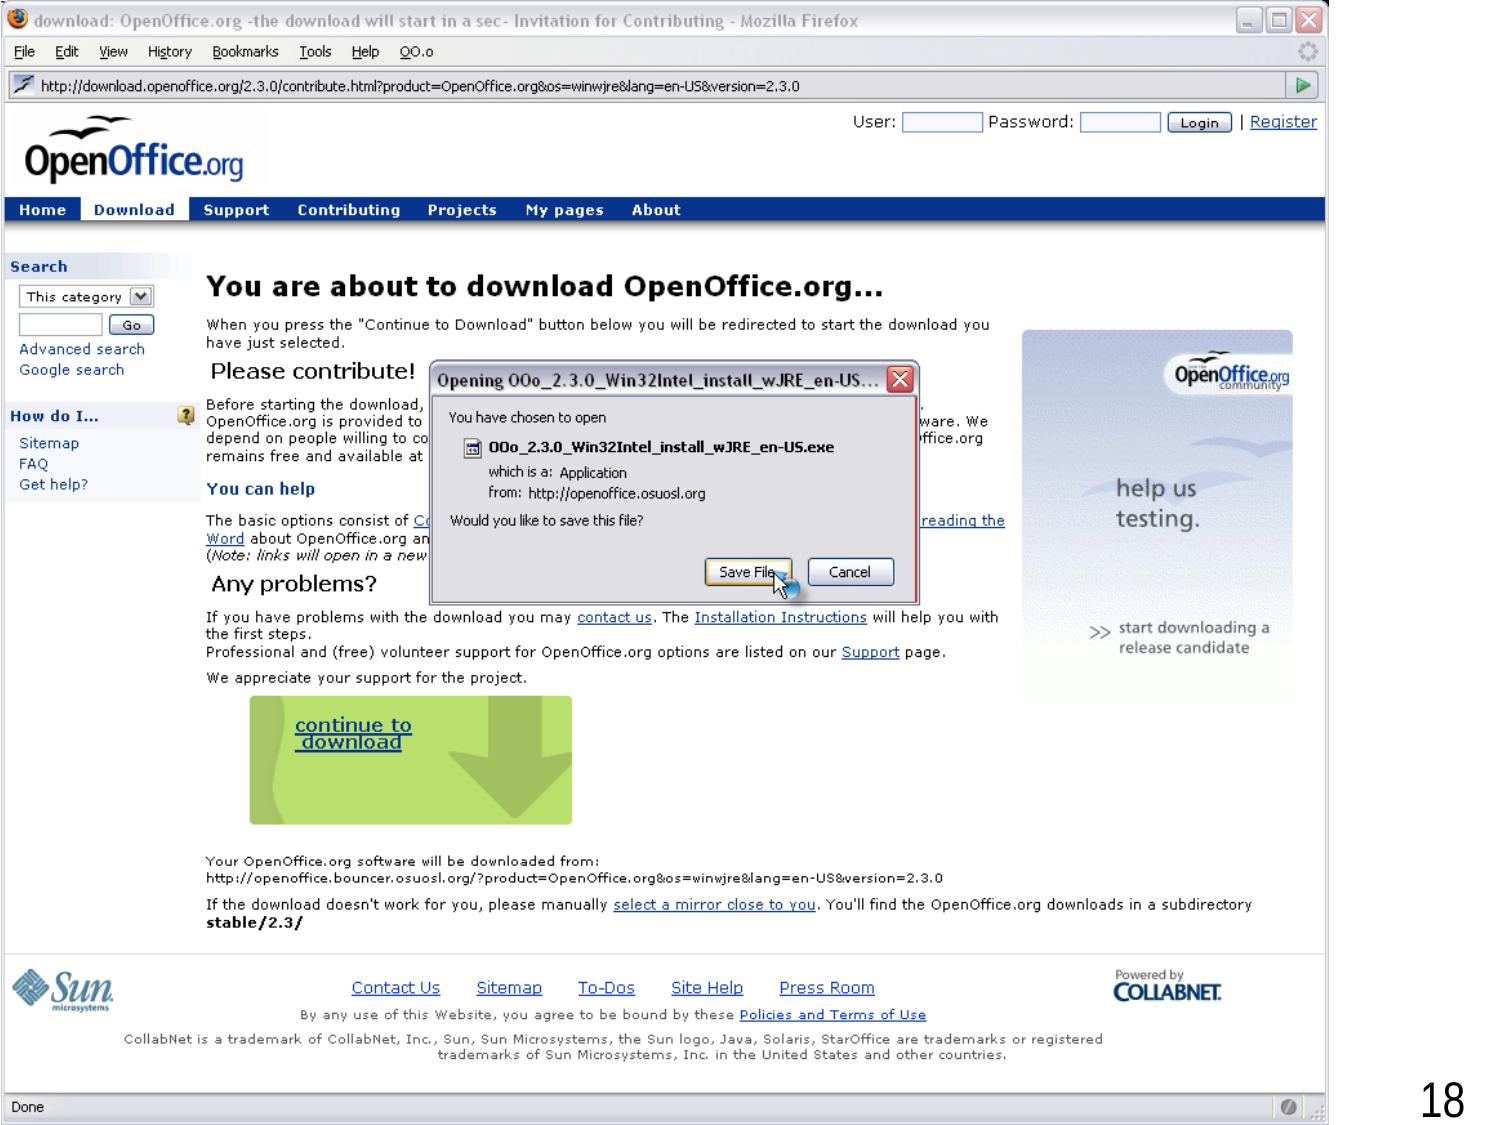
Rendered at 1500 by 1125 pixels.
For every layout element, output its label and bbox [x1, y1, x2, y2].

picture [1, 0, 1329, 1125]
